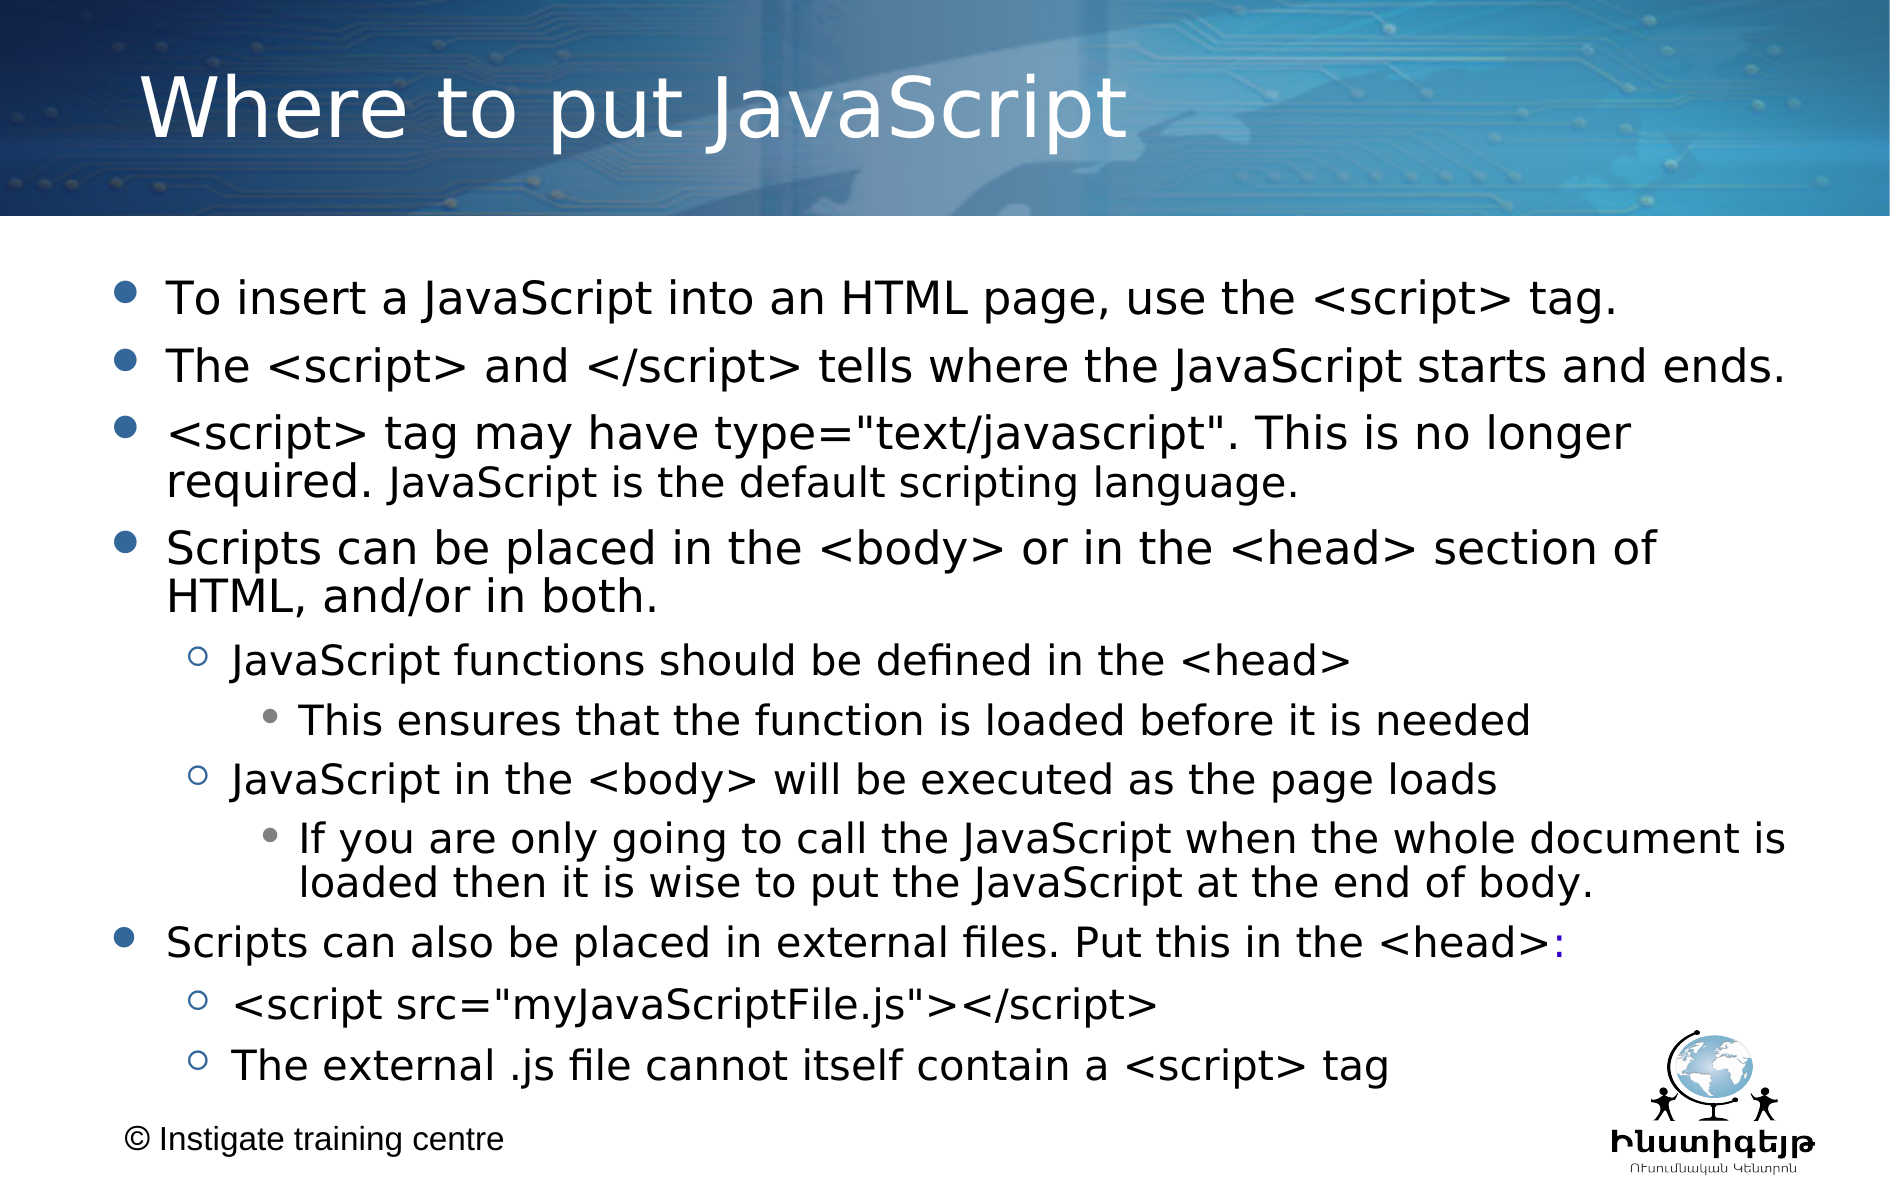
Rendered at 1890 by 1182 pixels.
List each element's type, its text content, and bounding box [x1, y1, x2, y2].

picture [1612, 1030, 1815, 1175]
list To insert a JavaScript into an HTML page, use the <script> tag. The <script> and </script> tells where the JavaScript starts and ends. <script> tag may have type="text/javascript". This is no longer required. JavaScript is the default scripting language. Scripts can be placed in the <body> or in the <head> section of HTML, and/or in both. JavaScript functions should be defined in the <head> This ensures that the function is loaded before it is needed JavaScript in the <body> will be executed as the page loads If you are only going to call the JavaScript when the whole document is loaded then it is wise to put the JavaScript at the end of body. Scripts can also be placed in external files. Put this in the <head>: <script src="myJavaScriptFile.js"></script> The external .js file cannot itself contain a <script> tag [110, 276, 1801, 303]
picture [0, 0, 1890, 216]
